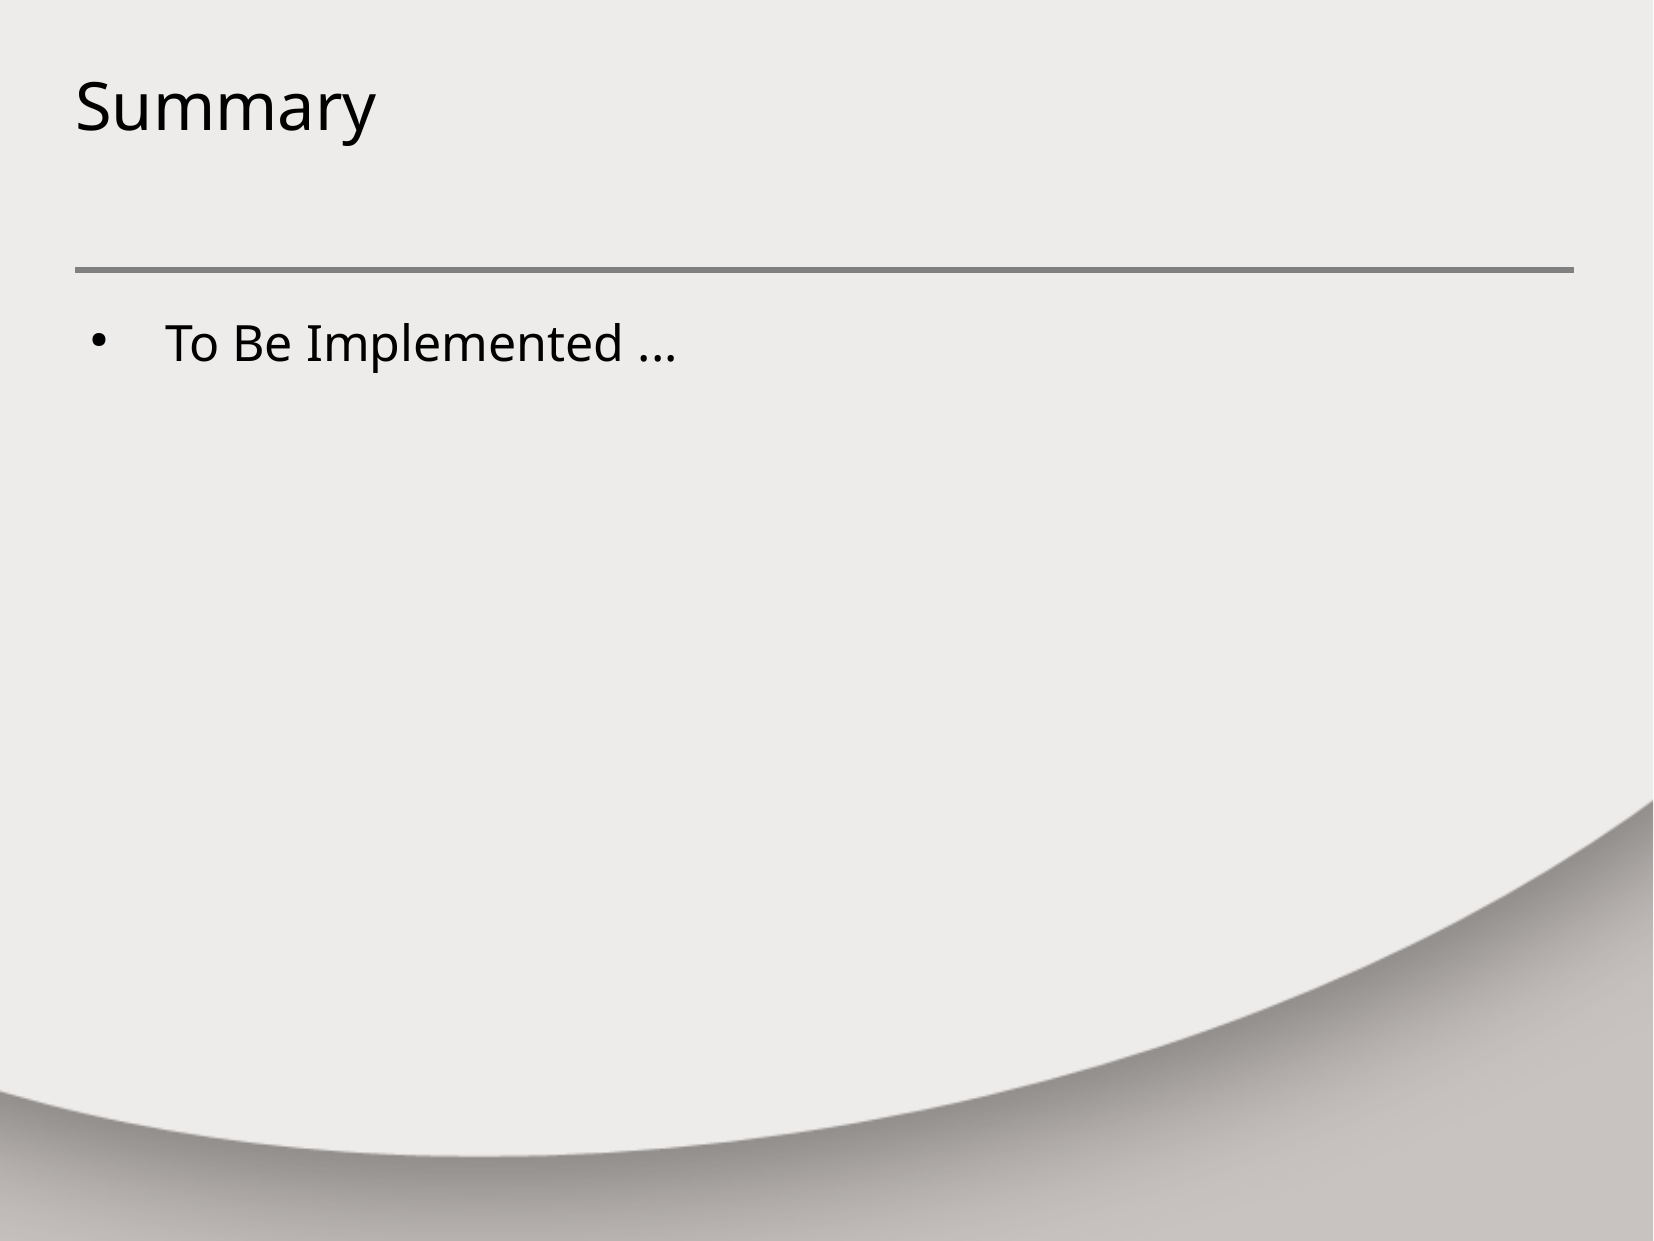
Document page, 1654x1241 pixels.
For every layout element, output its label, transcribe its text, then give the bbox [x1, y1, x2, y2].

title Summary [75, 75, 1575, 226]
picture [0, 0, 1654, 1241]
text_box To Be Implemented ... [75, 300, 1576, 1163]
